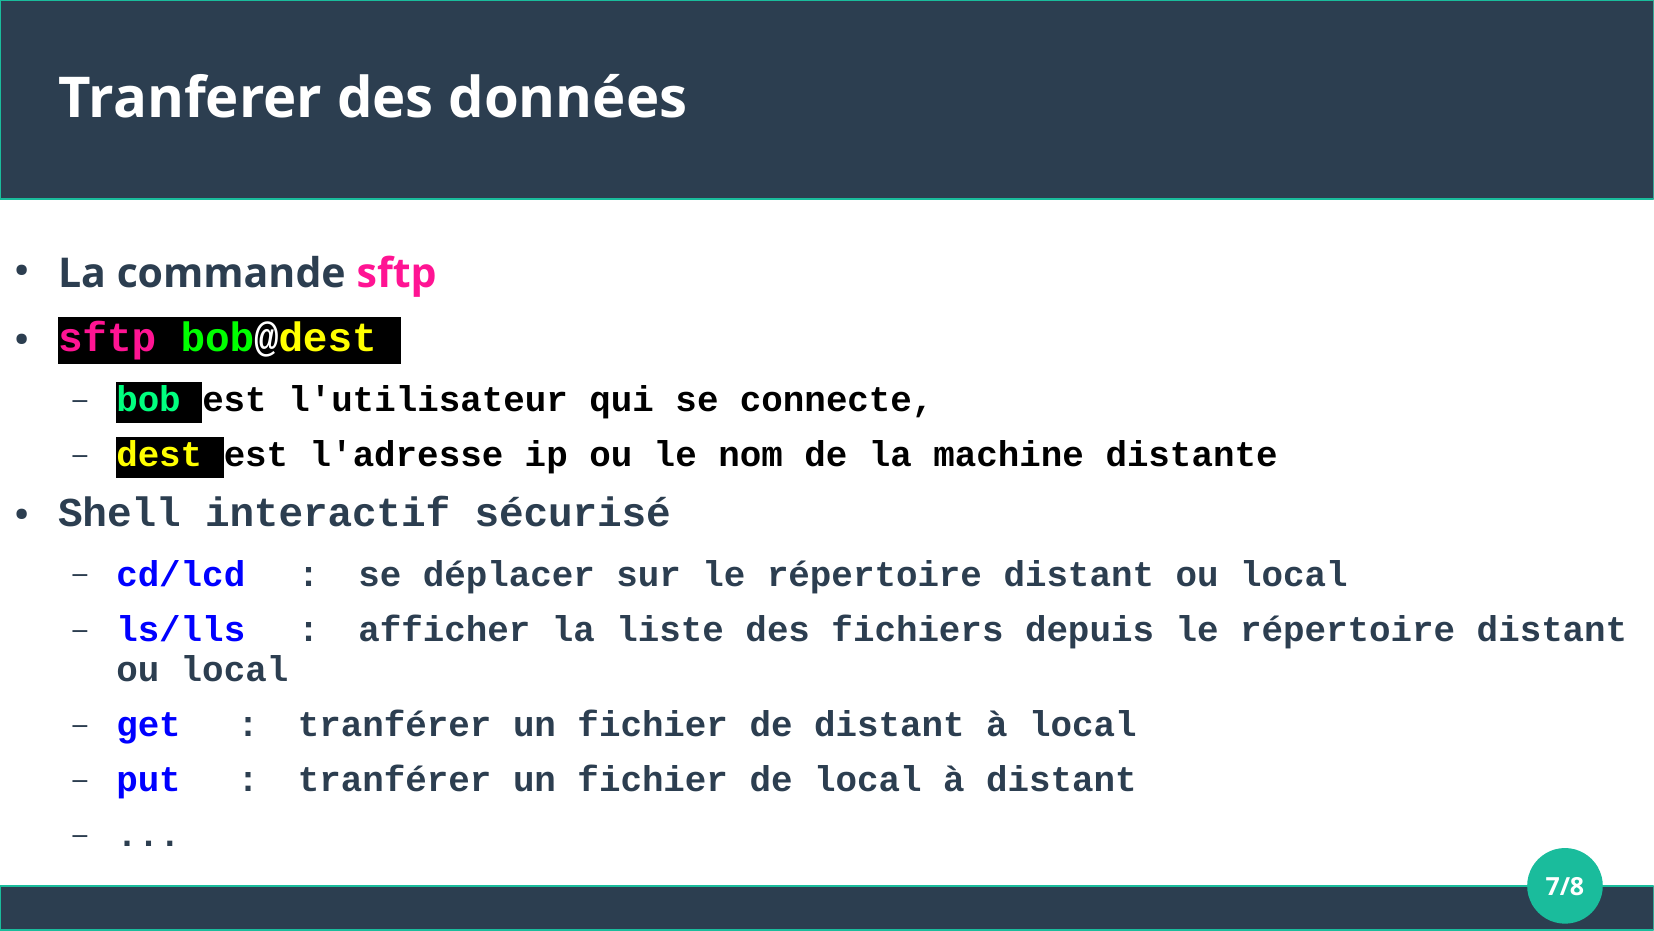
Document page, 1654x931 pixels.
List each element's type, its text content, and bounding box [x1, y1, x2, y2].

title Tranferer des données [59, 37, 1595, 155]
list La commande sftp sftp bob@dest bob est l'utilisateur qui se connecte, dest est l'adresse ip ou le nom de la machine distante Shell interactif sécurisé cd/lcd : se déplacer sur le répertoire distant ou local ls/lls : afficher la liste des fichiers depuis le répertoire distant ou local get : tranférer un fichier de distant à local put : tranférer un fichier de local à distant ... [0, 243, 1654, 864]
